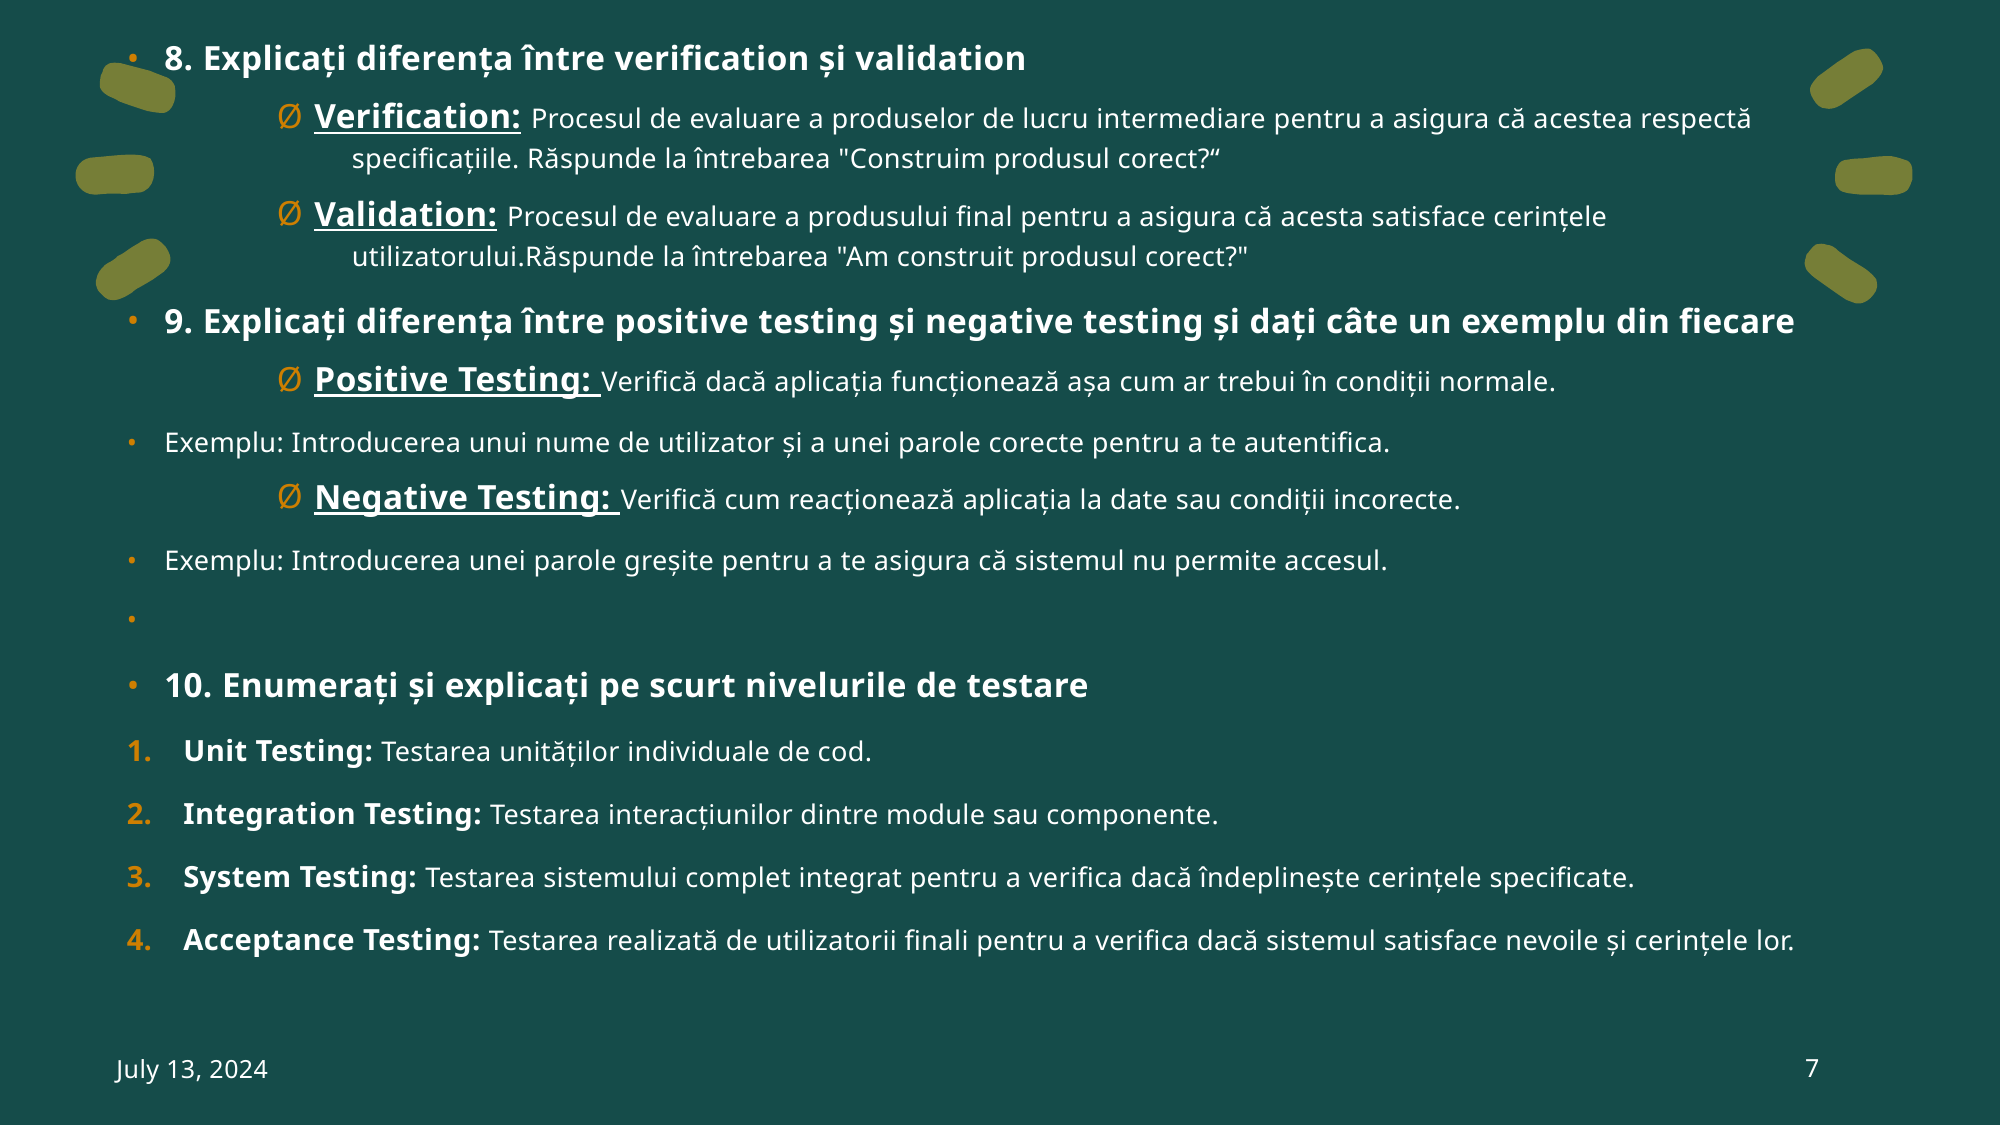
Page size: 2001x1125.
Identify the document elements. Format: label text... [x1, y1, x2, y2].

text_box [1805, 1006, 2000, 1125]
text_box July 13, 2024 [116, 1006, 466, 1125]
list 8. Explicați diferența între verification și validation Verification: Procesul de evaluare a produselor de lucru intermediare pentru a asigura că acestea respectă specificațiile. Răspunde la întrebarea "Construim produsul corect?“ Validation: Procesul de evaluare a produsului final pentru a asigura că acesta satisface cerințele utilizatorului.Răspunde la întrebarea "Am construit produsul corect?" 9. Explicați diferența între positive testing și negative testing și dați câte un exemplu din fiecare Positive Testing: Verifică dacă aplicația funcționează așa cum ar trebui în condiții normale. Exemplu: Introducerea unui nume de utilizator și a unei parole corecte pentru a te autentifica. Negative Testing: Verifică cum reacționează aplicația la date sau condiții incorecte. Exemplu: Introducerea unei parole greșite pentru a te asigura că sistemul nu permite accesul. 10. Enumerați și explicați pe scurt nivelurile de testare Unit Testing: Testarea unităților individuale de cod. Integration Testing: Testarea interacțiunilor dintre module sau componente. System Testing: Testarea sistemului complet integrat pentru a verifica dacă îndeplinește cerințele specificate. Acceptance Testing: Testarea realizată de utilizatorii finali pentru a verifica dacă sistemul satisface nevoile și cerințele lor. [126, 29, 1873, 1035]
